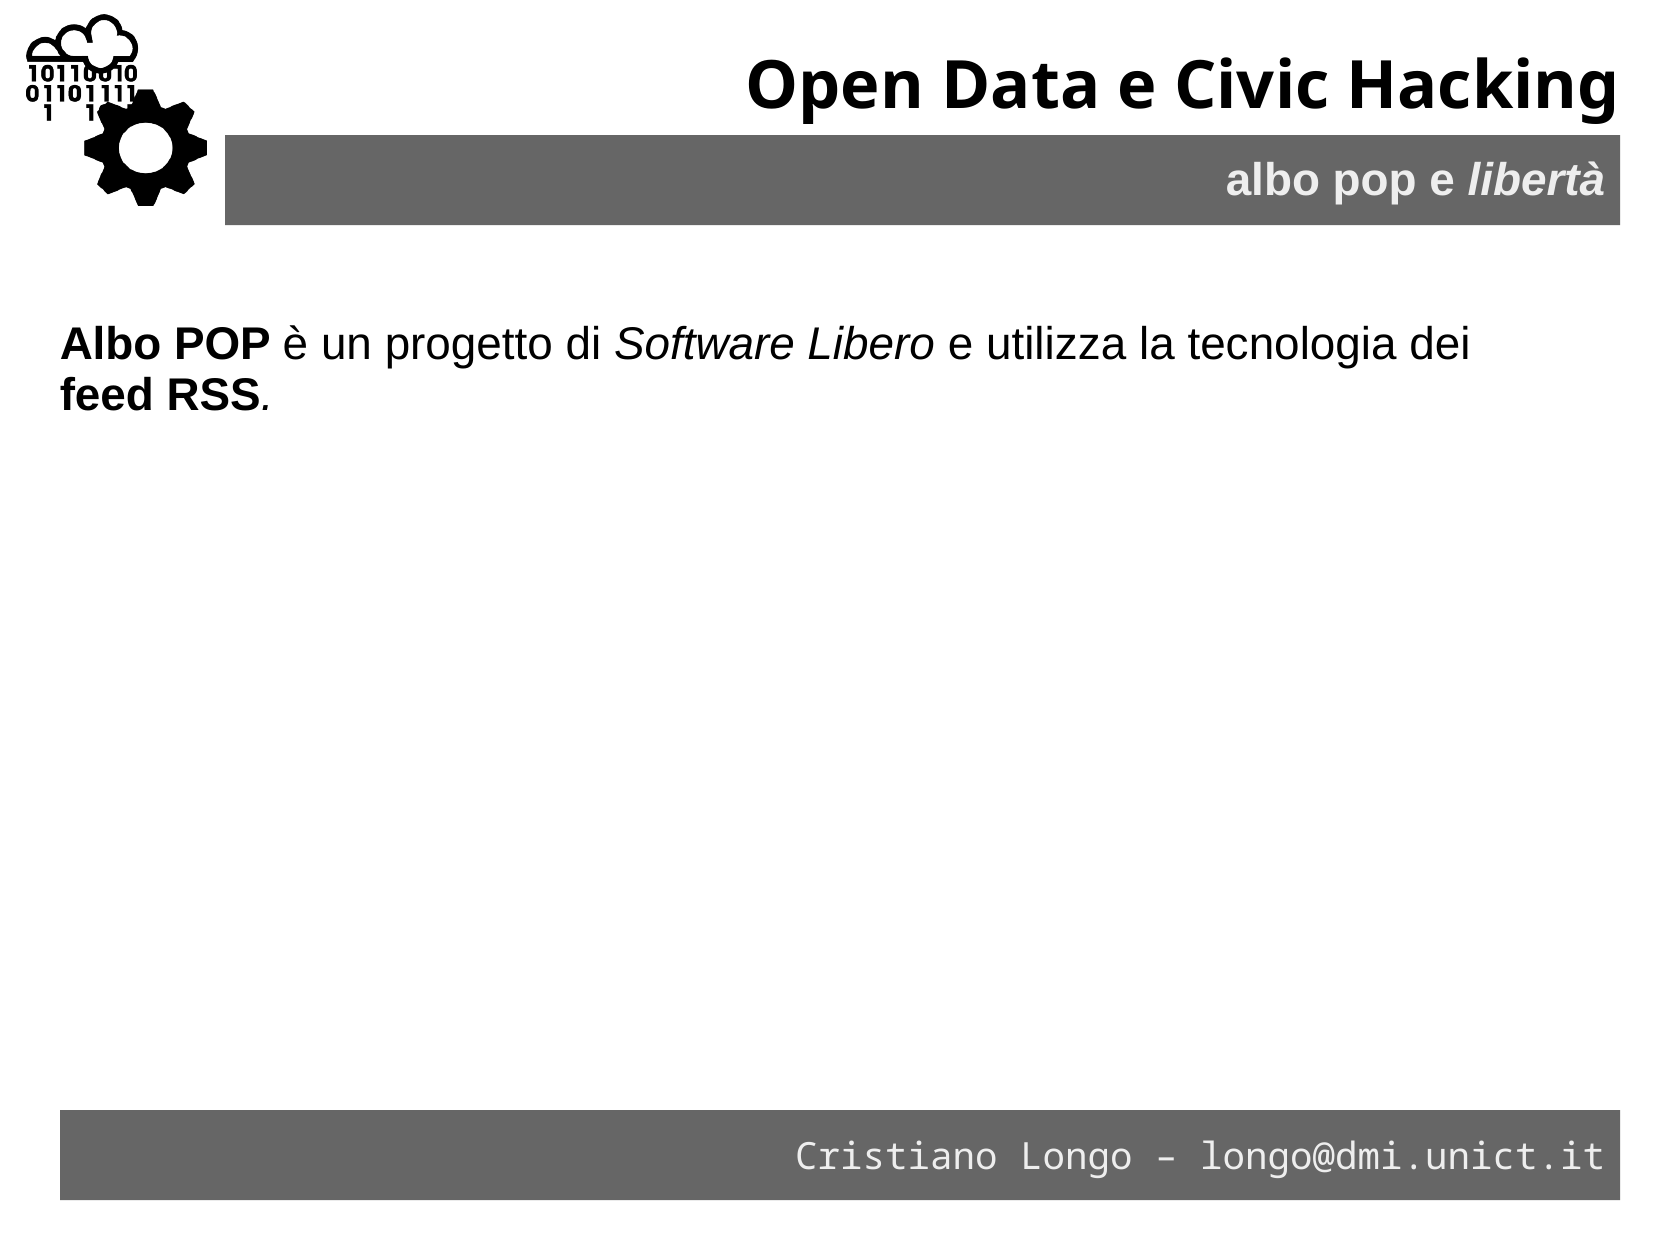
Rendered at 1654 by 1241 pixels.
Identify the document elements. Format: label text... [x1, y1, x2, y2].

picture [26, 14, 207, 206]
text_box Open Data e Civic Hacking [285, 30, 1636, 129]
text_box Albo POP è un progetto di Software Libero e utilizza la tecnologia dei feed RSS. [45, 310, 1576, 428]
text_box Cristiano Longo – longo@dmi.unict.it [60, 1110, 1621, 1201]
text_box albo pop e libertà [225, 135, 1621, 226]
